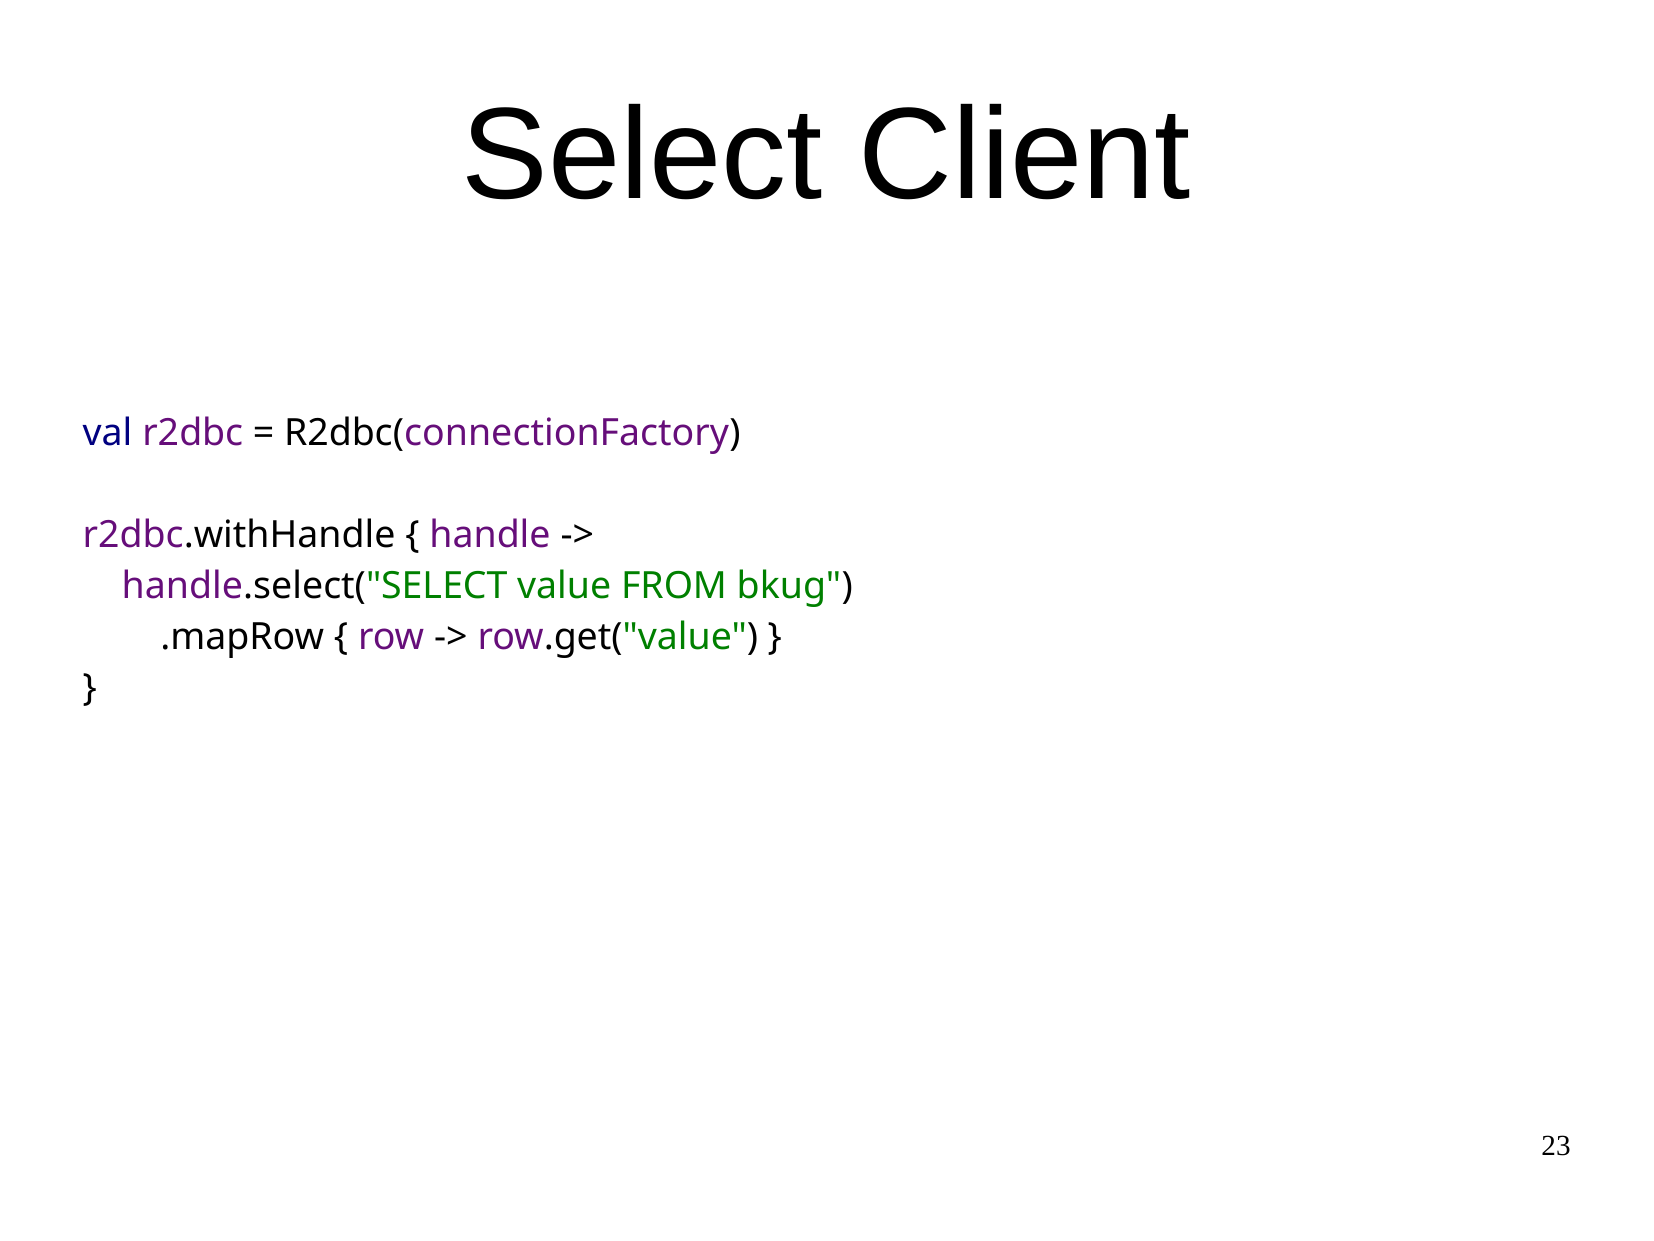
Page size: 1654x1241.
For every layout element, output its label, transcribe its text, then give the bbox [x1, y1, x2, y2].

title Select Client [82, 49, 1571, 257]
list val r2dbc = R2dbc(connectionFactory) r2dbc.withHandle { handle -> handle.select("SELECT value FROM bkug") .mapRow { row -> row.get("value") } } [82, 405, 1571, 1126]
